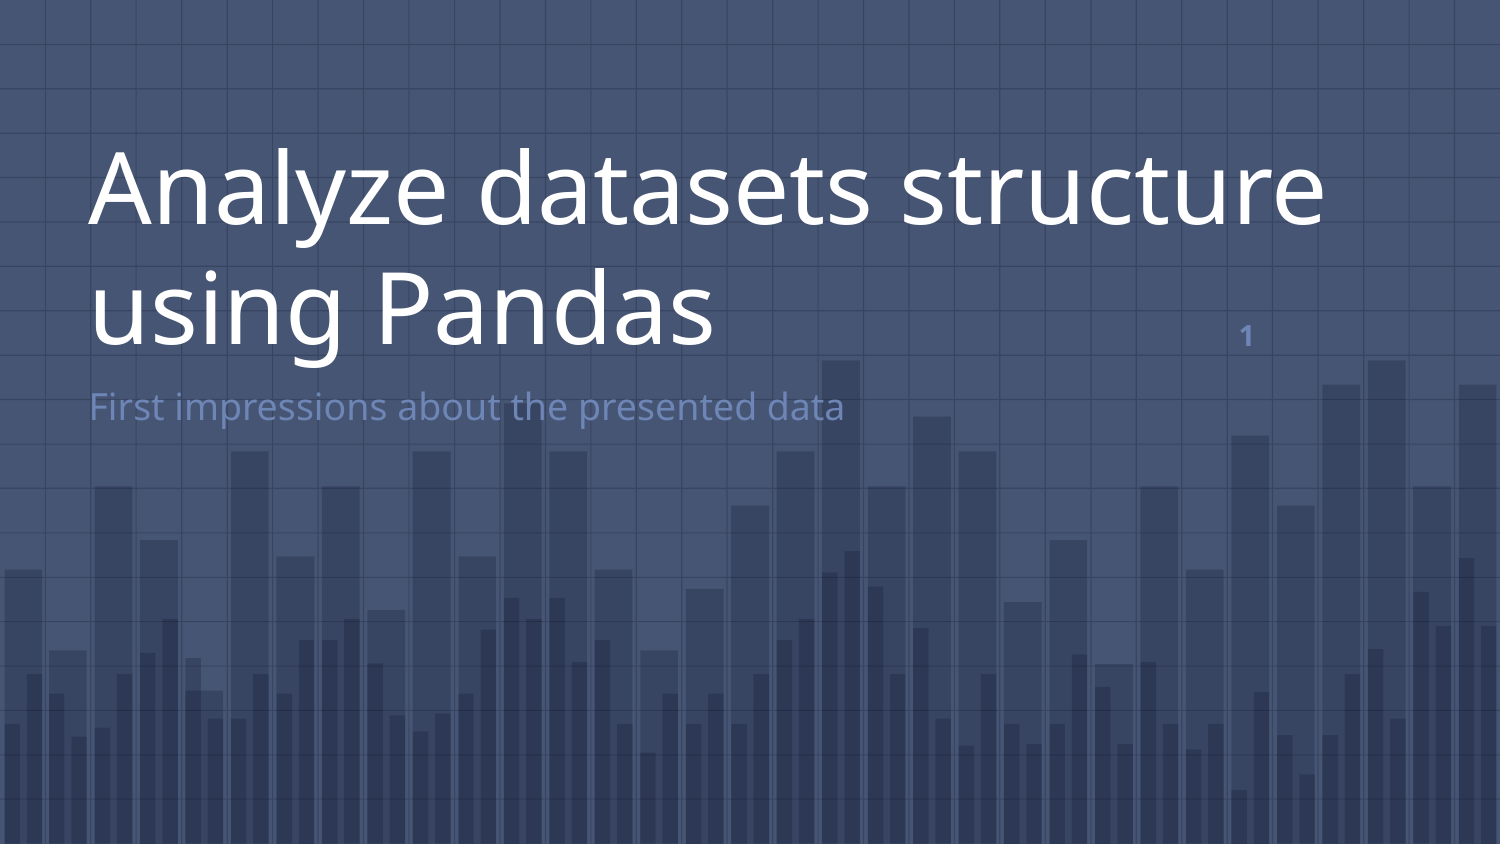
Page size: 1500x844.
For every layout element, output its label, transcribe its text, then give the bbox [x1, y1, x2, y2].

text_box 1 [1131, 310, 1363, 754]
subtitle First impressions about the presented data [73, 367, 1131, 497]
title Analyze datasets structure using Pandas [73, 109, 1349, 300]
